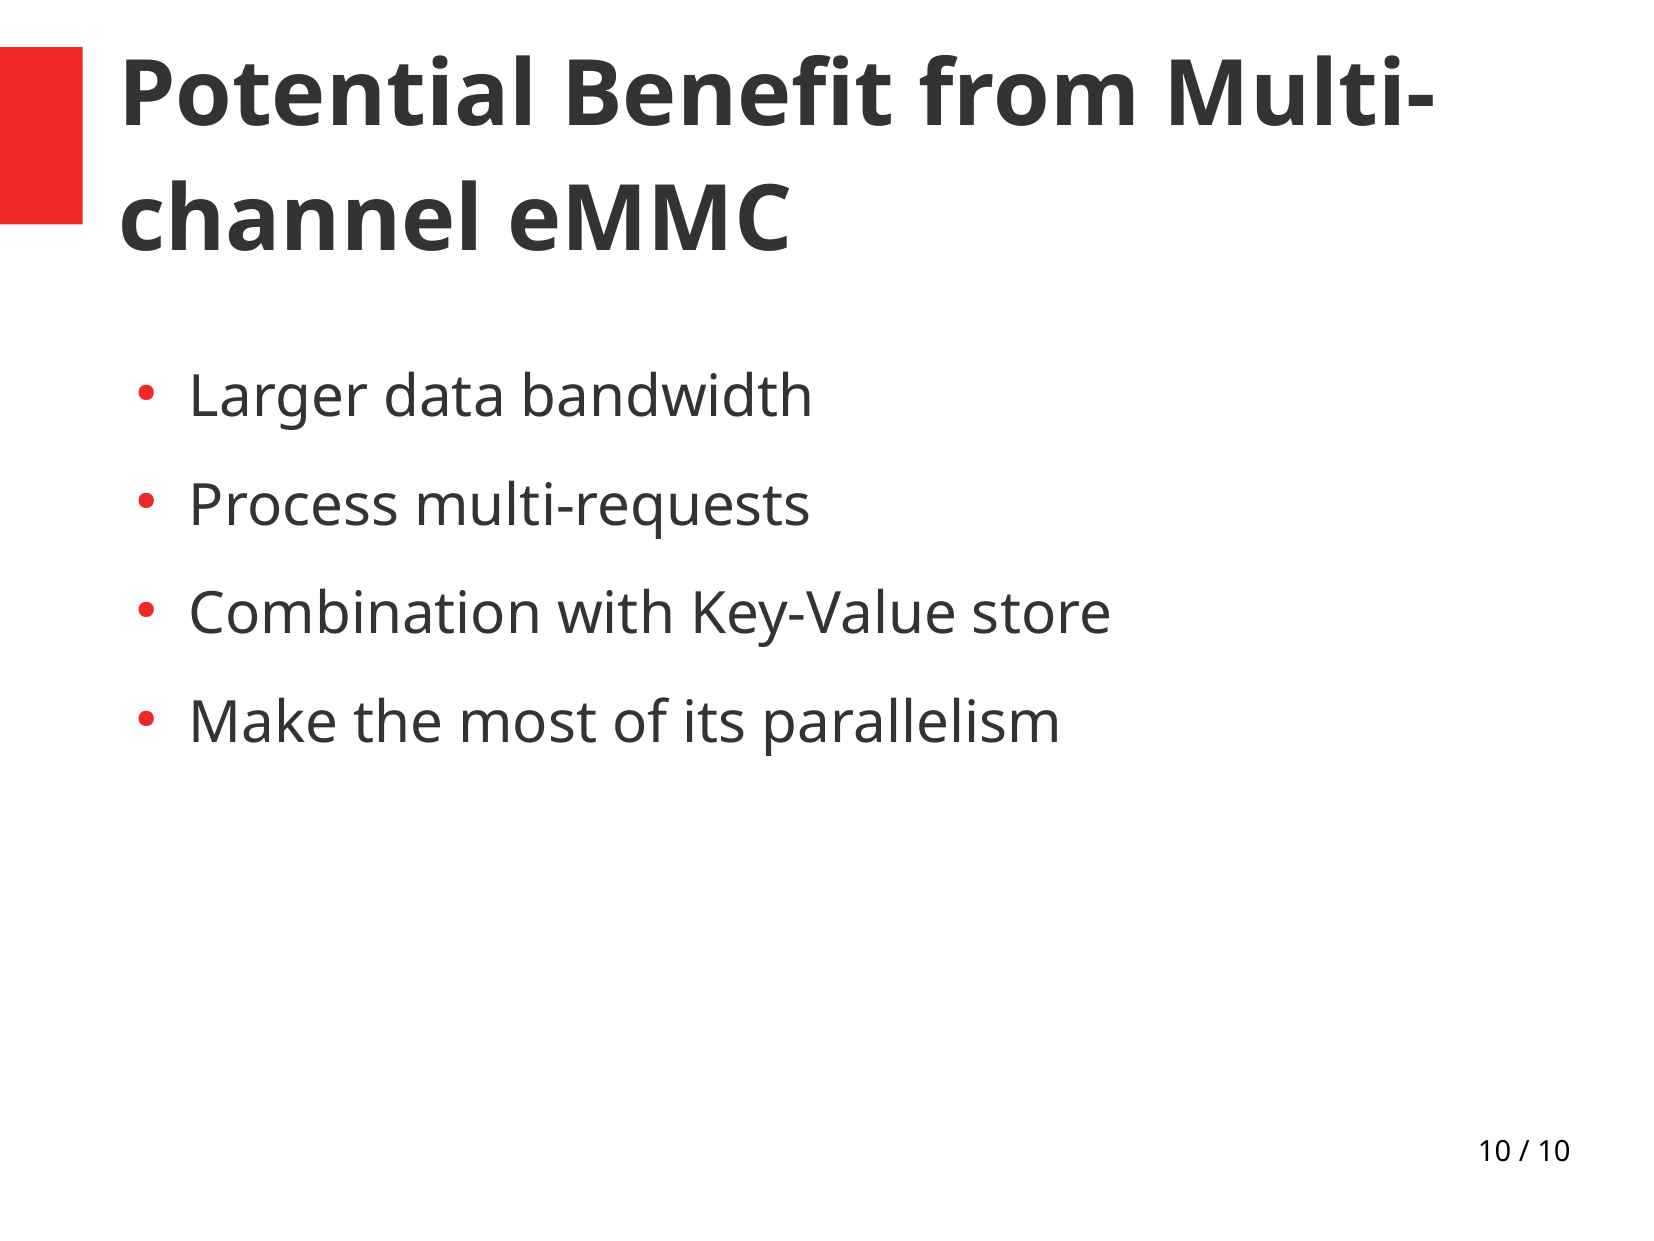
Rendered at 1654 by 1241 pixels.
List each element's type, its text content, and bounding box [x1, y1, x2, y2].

title Potential Benefit from Multi-channel eMMC [118, 28, 1571, 278]
list Larger data bandwidth Process multi-requests Combination with Key-Value store Make the most of its parallelism [118, 354, 1536, 1074]
